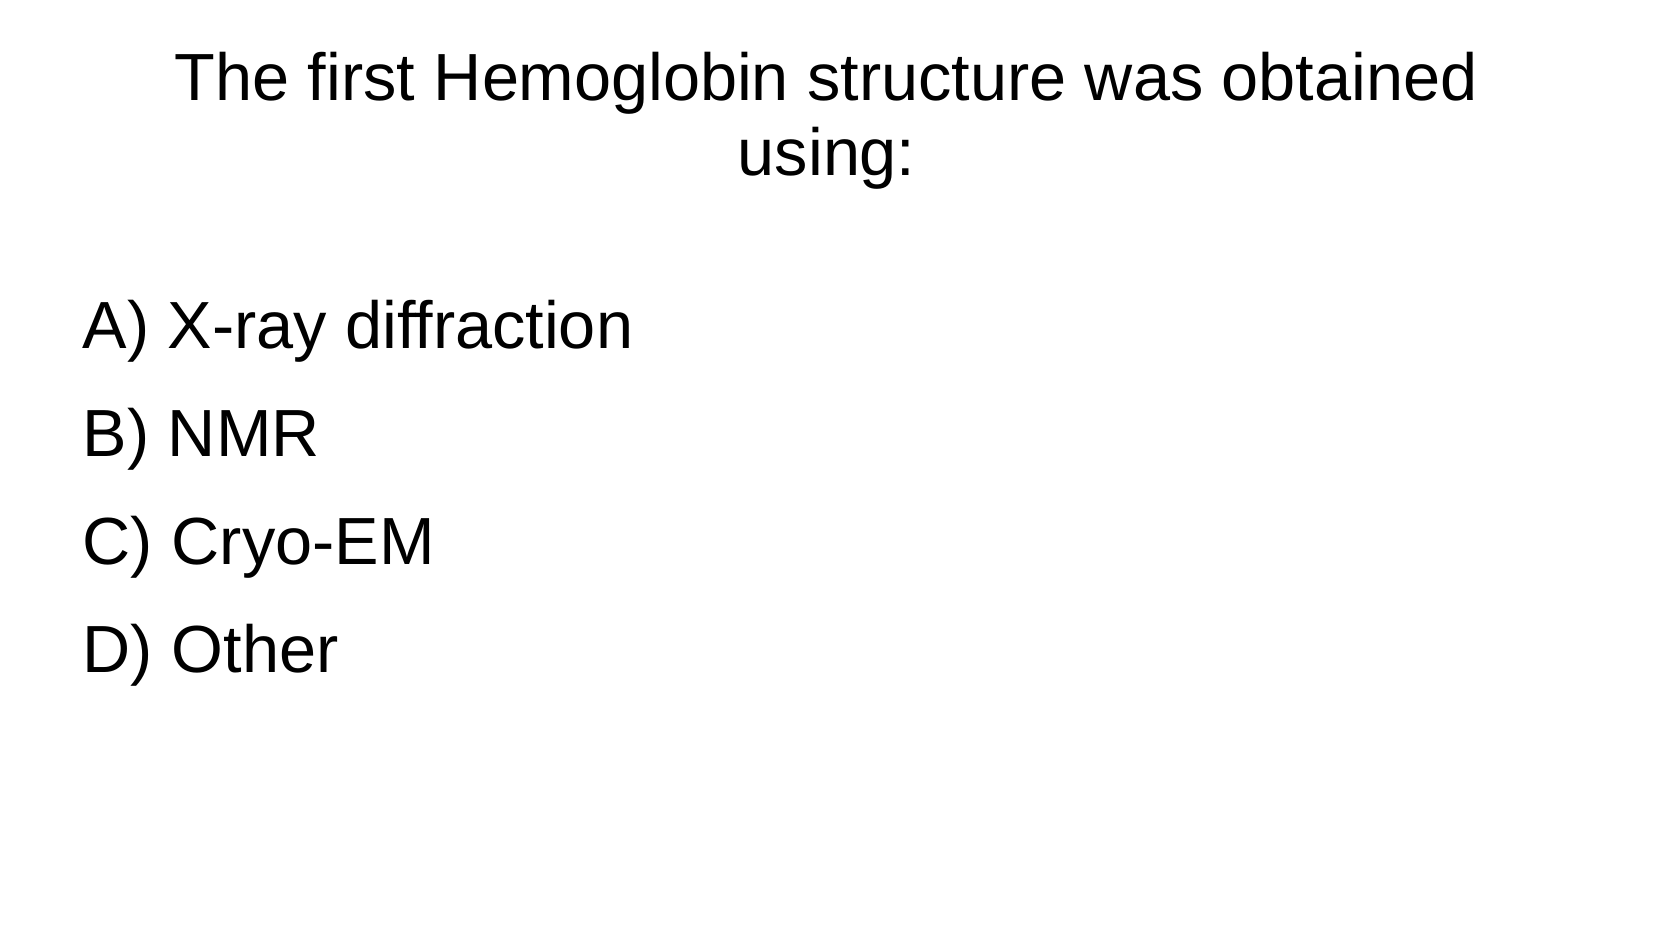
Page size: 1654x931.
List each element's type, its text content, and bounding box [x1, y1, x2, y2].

subtitle X-ray diffraction NMR Cryo-EM Other [82, 217, 1571, 757]
title The first Hemoglobin structure was obtained using: [82, 37, 1571, 193]
